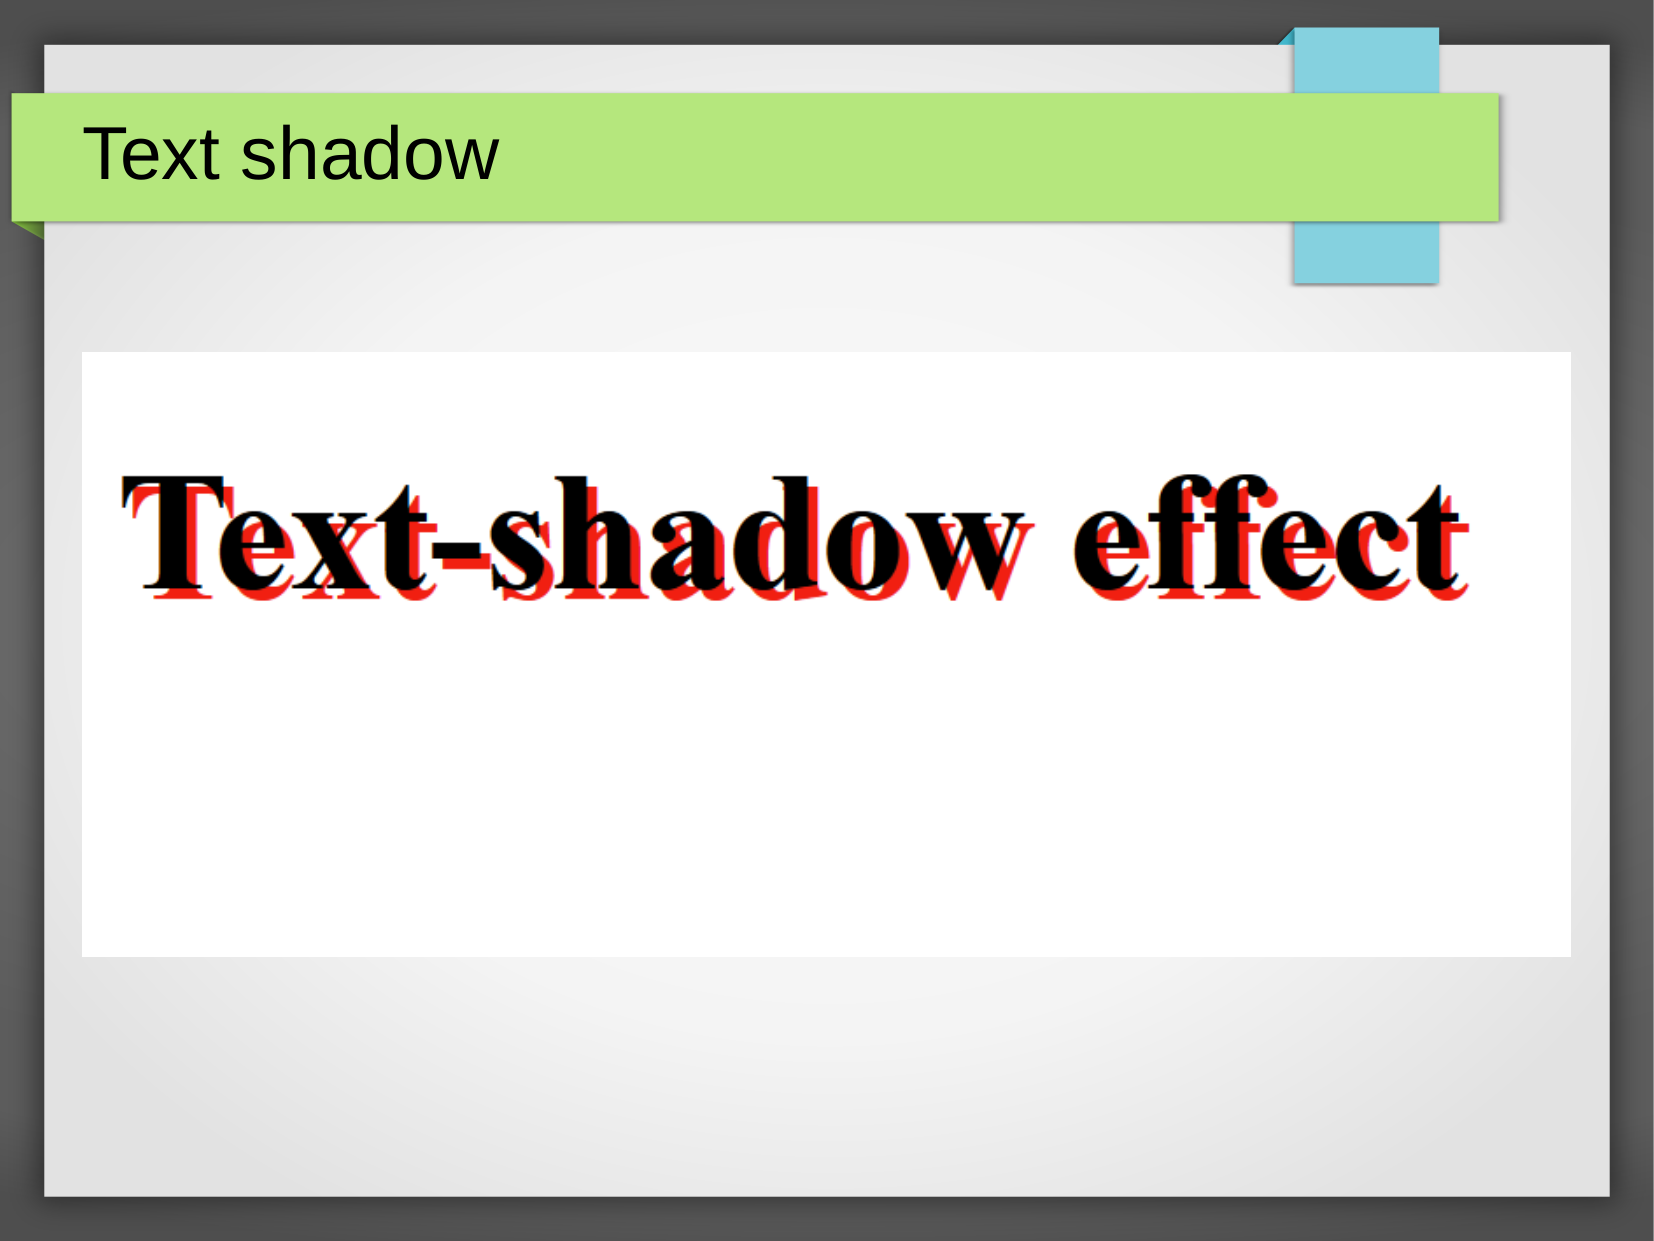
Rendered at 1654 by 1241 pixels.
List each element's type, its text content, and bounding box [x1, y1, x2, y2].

picture [0, 0, 1654, 1241]
title Text shadow [82, 94, 1264, 213]
